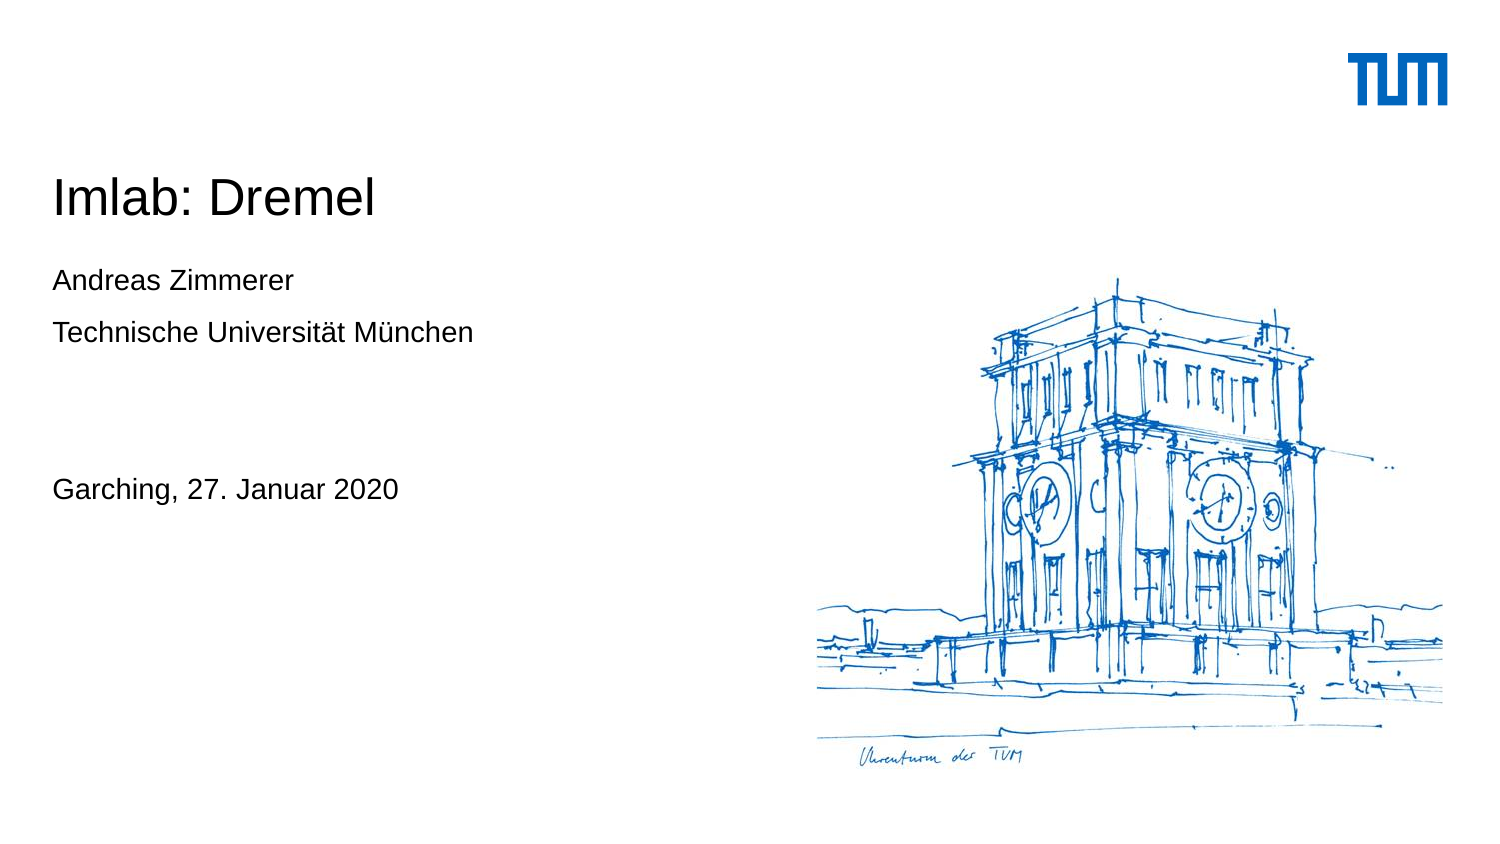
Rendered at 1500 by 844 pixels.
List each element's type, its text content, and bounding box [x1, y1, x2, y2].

list Andreas Zimmerer Technische Universität München Garching, 27. Januar 2020 [52, 243, 1449, 401]
picture [816, 401, 1443, 789]
title Imlab: Dremel [52, 159, 1449, 223]
